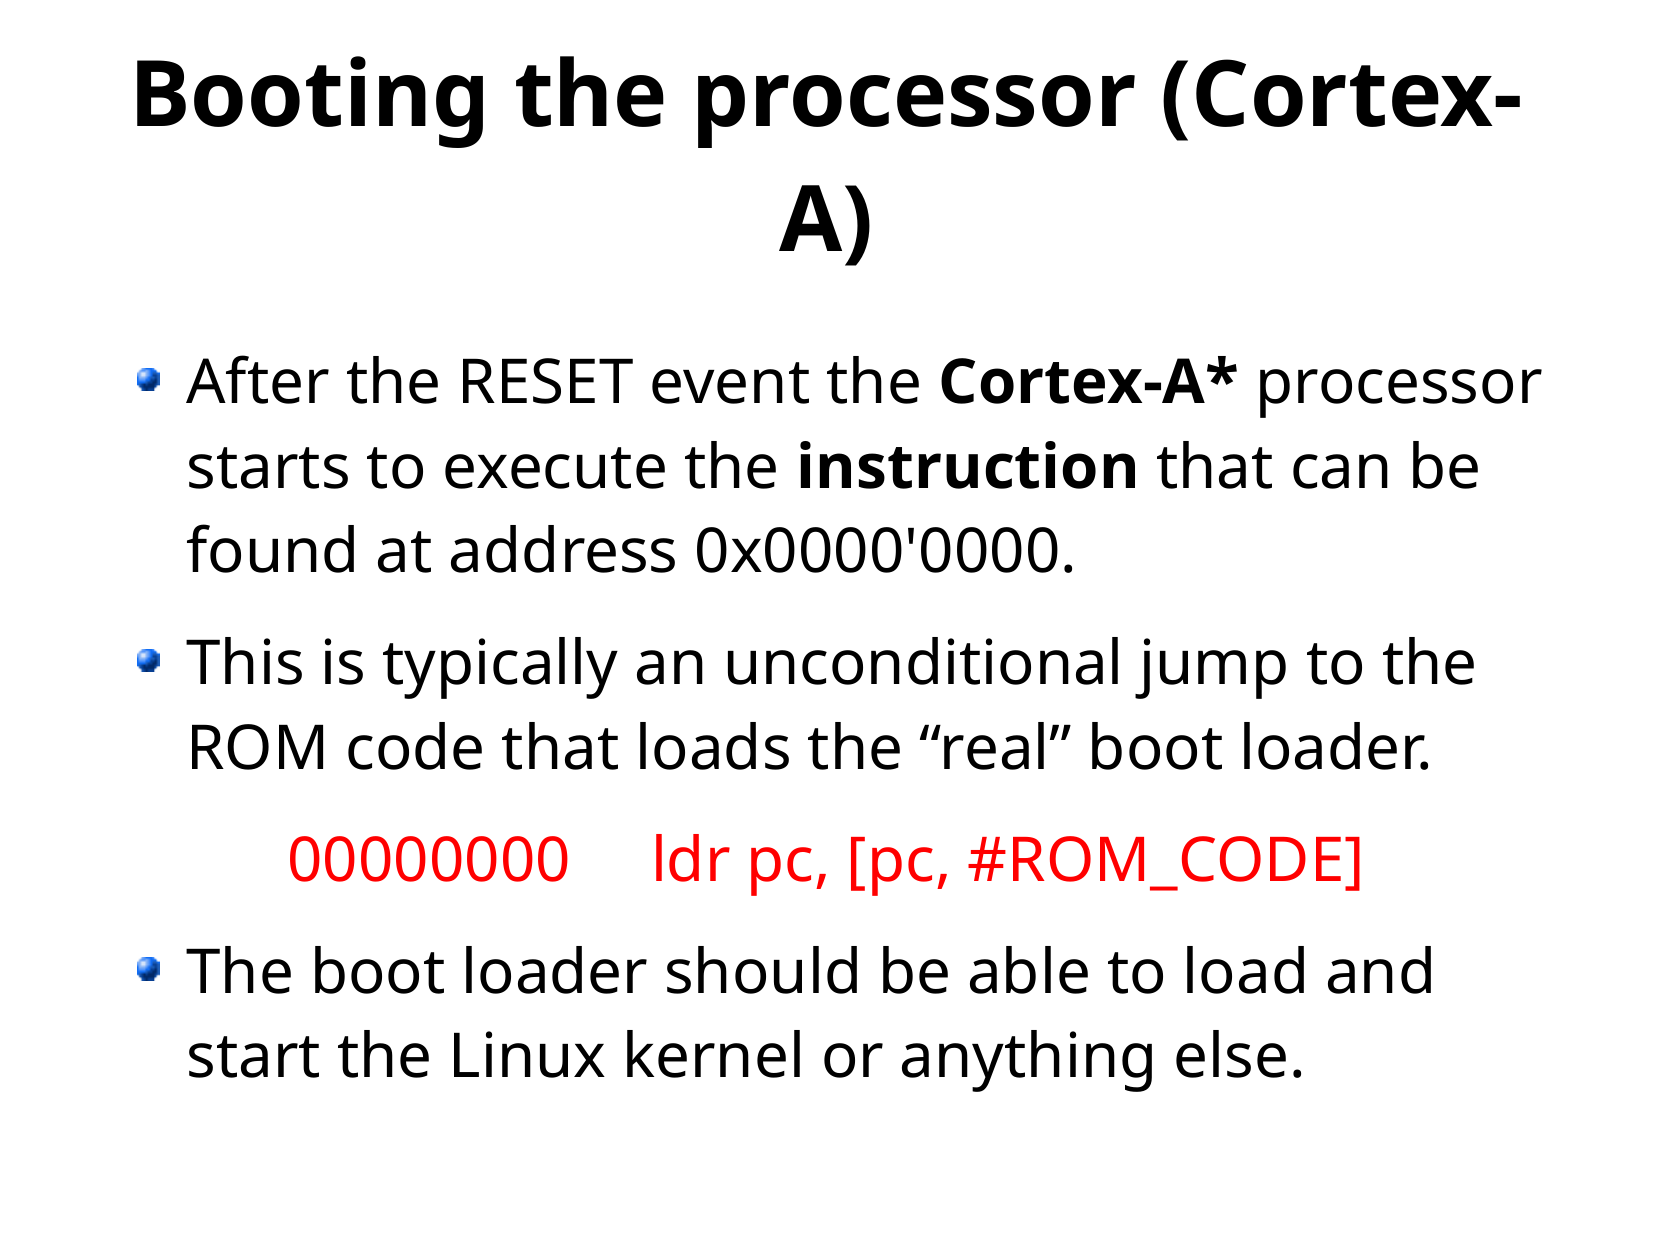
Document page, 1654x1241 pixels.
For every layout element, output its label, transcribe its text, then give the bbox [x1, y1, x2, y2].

title Booting the processor (Cortex-A) [82, 45, 1571, 261]
list After the RESET event the Cortex-A* processor starts to execute the instruction that can be found at address 0x0000'0000. This is typically an unconditional jump to the ROM code that loads the “real” boot loader. 00000000 ldr pc, [pc, #ROM_CODE] The boot loader should be able to load and start the Linux kernel or anything else. [82, 337, 1571, 1109]
